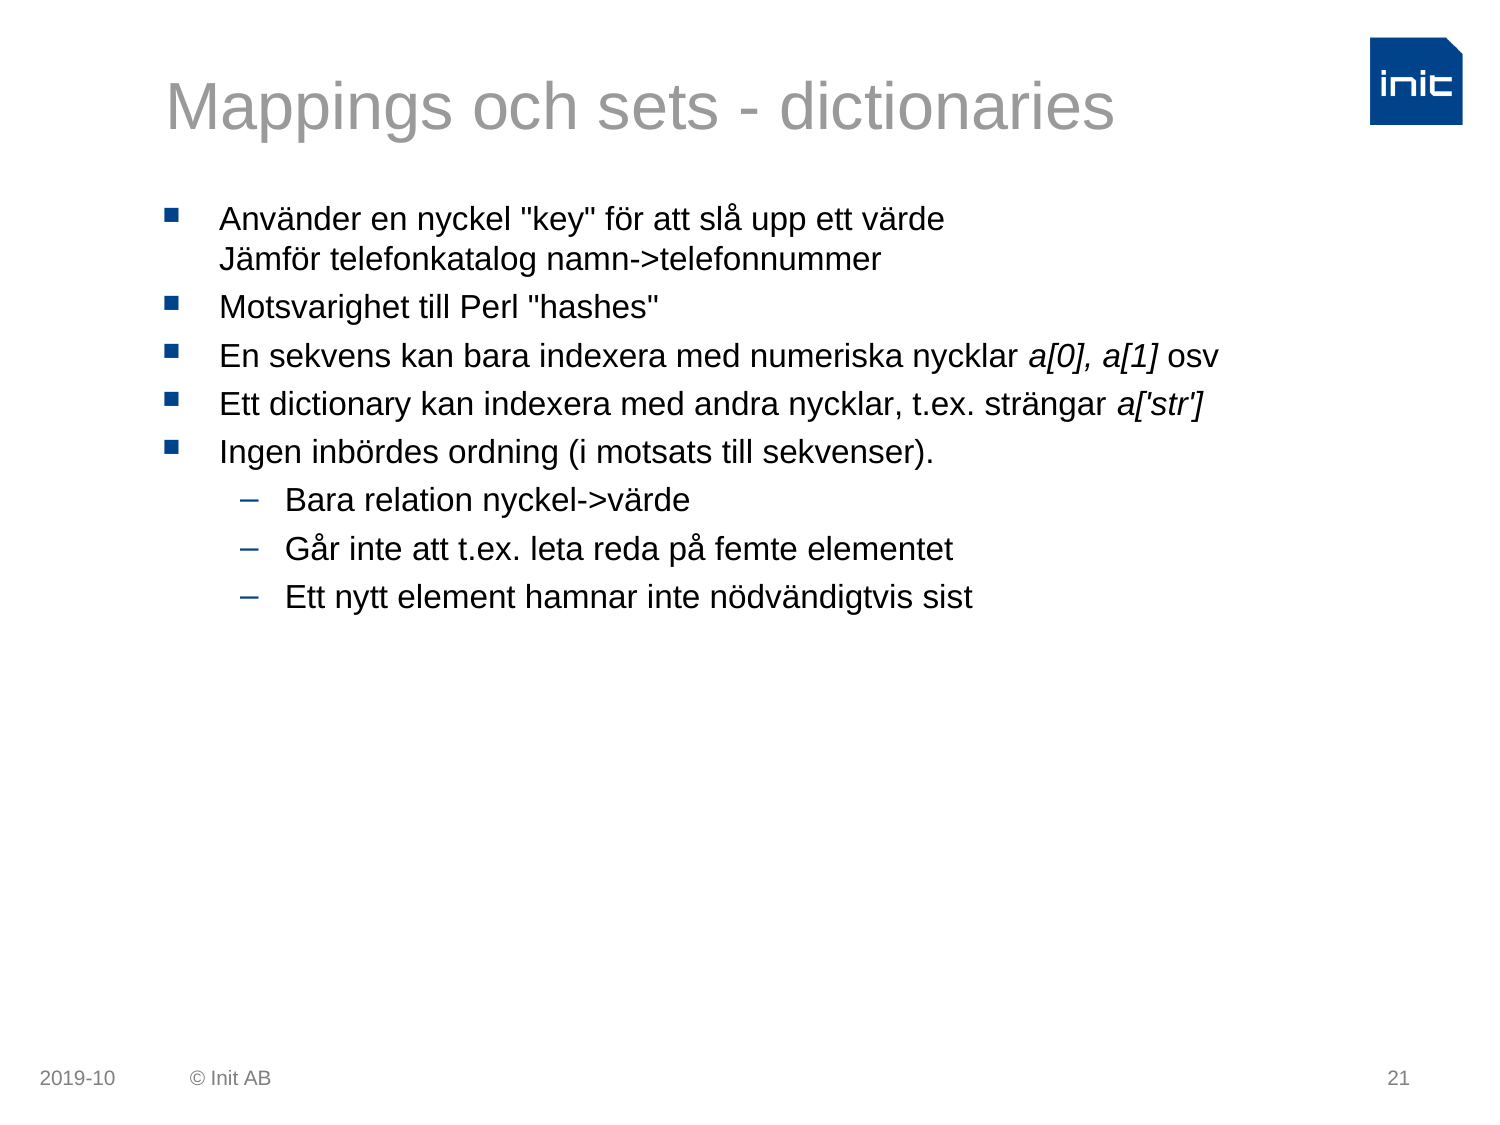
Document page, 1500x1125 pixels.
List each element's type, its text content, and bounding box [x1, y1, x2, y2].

text_box © Init AB [174, 1037, 1326, 1098]
text_box Använder en nyckel "key" för att slå upp ett värde Jämför telefonkatalog namn->telefonnummer Motsvarighet till Perl "hashes" En sekvens kan bara indexera med numeriska nycklar a[0], a[1] osv Ett dictionary kan indexera med andra nycklar, t.ex. strängar a['str'] Ingen inbördes ordning (i motsats till sekvenser). Bara relation nyckel->värde Går inte att t.ex. leta reda på femte elementet Ett nytt element hamnar inte nödvändigtvis sist [150, 189, 1351, 963]
text_box 2019-10 [24, 1037, 151, 1098]
picture [1370, 37, 1463, 125]
text_box <nummer> [1350, 1037, 1426, 1098]
text_box Mappings och sets - dictionaries [150, 0, 1351, 151]
